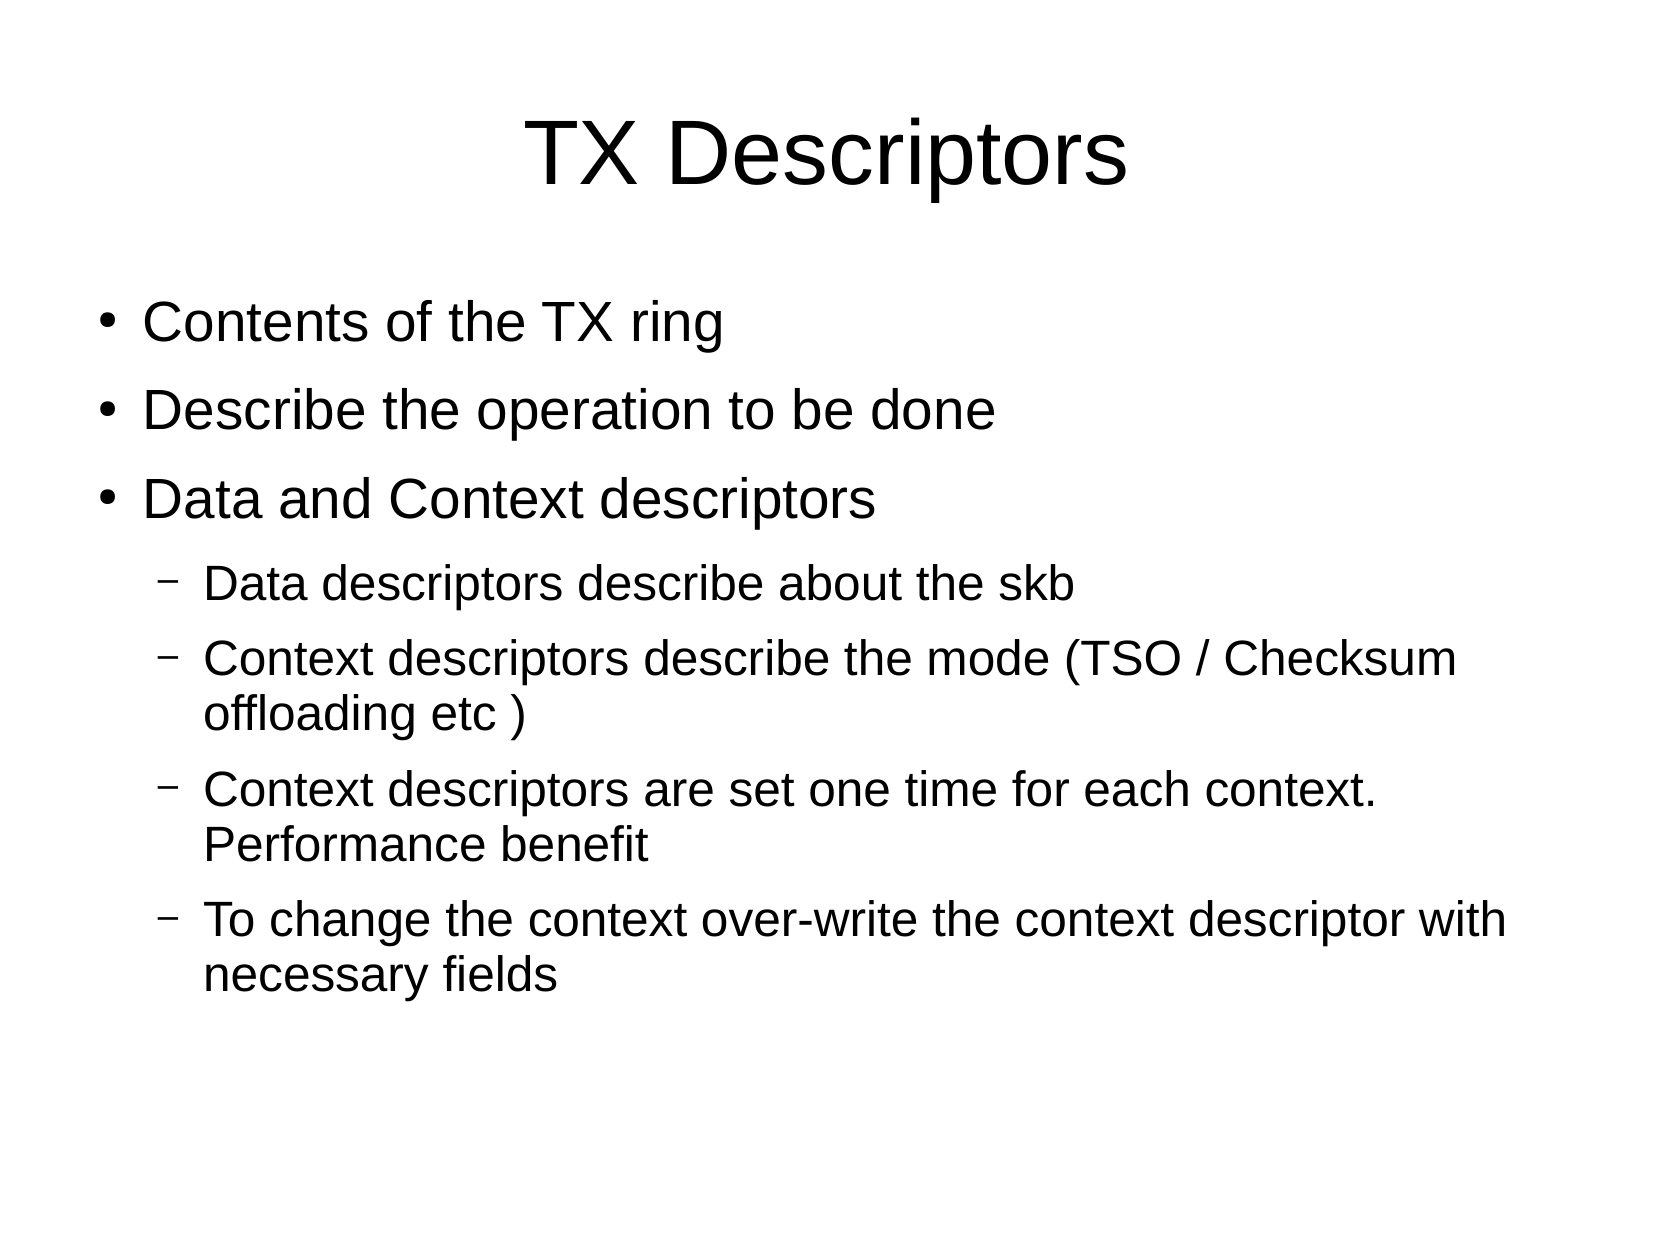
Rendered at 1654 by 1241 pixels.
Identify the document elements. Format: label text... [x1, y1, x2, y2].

title TX Descriptors [82, 49, 1571, 257]
list Contents of the TX ring Describe the operation to be done Data and Context descriptors Data descriptors describe about the skb Context descriptors describe the mode (TSO / Checksum offloading etc ) Context descriptors are set one time for each context. Performance benefit To change the context over-write the context descriptor with necessary fields [82, 290, 1571, 1010]
